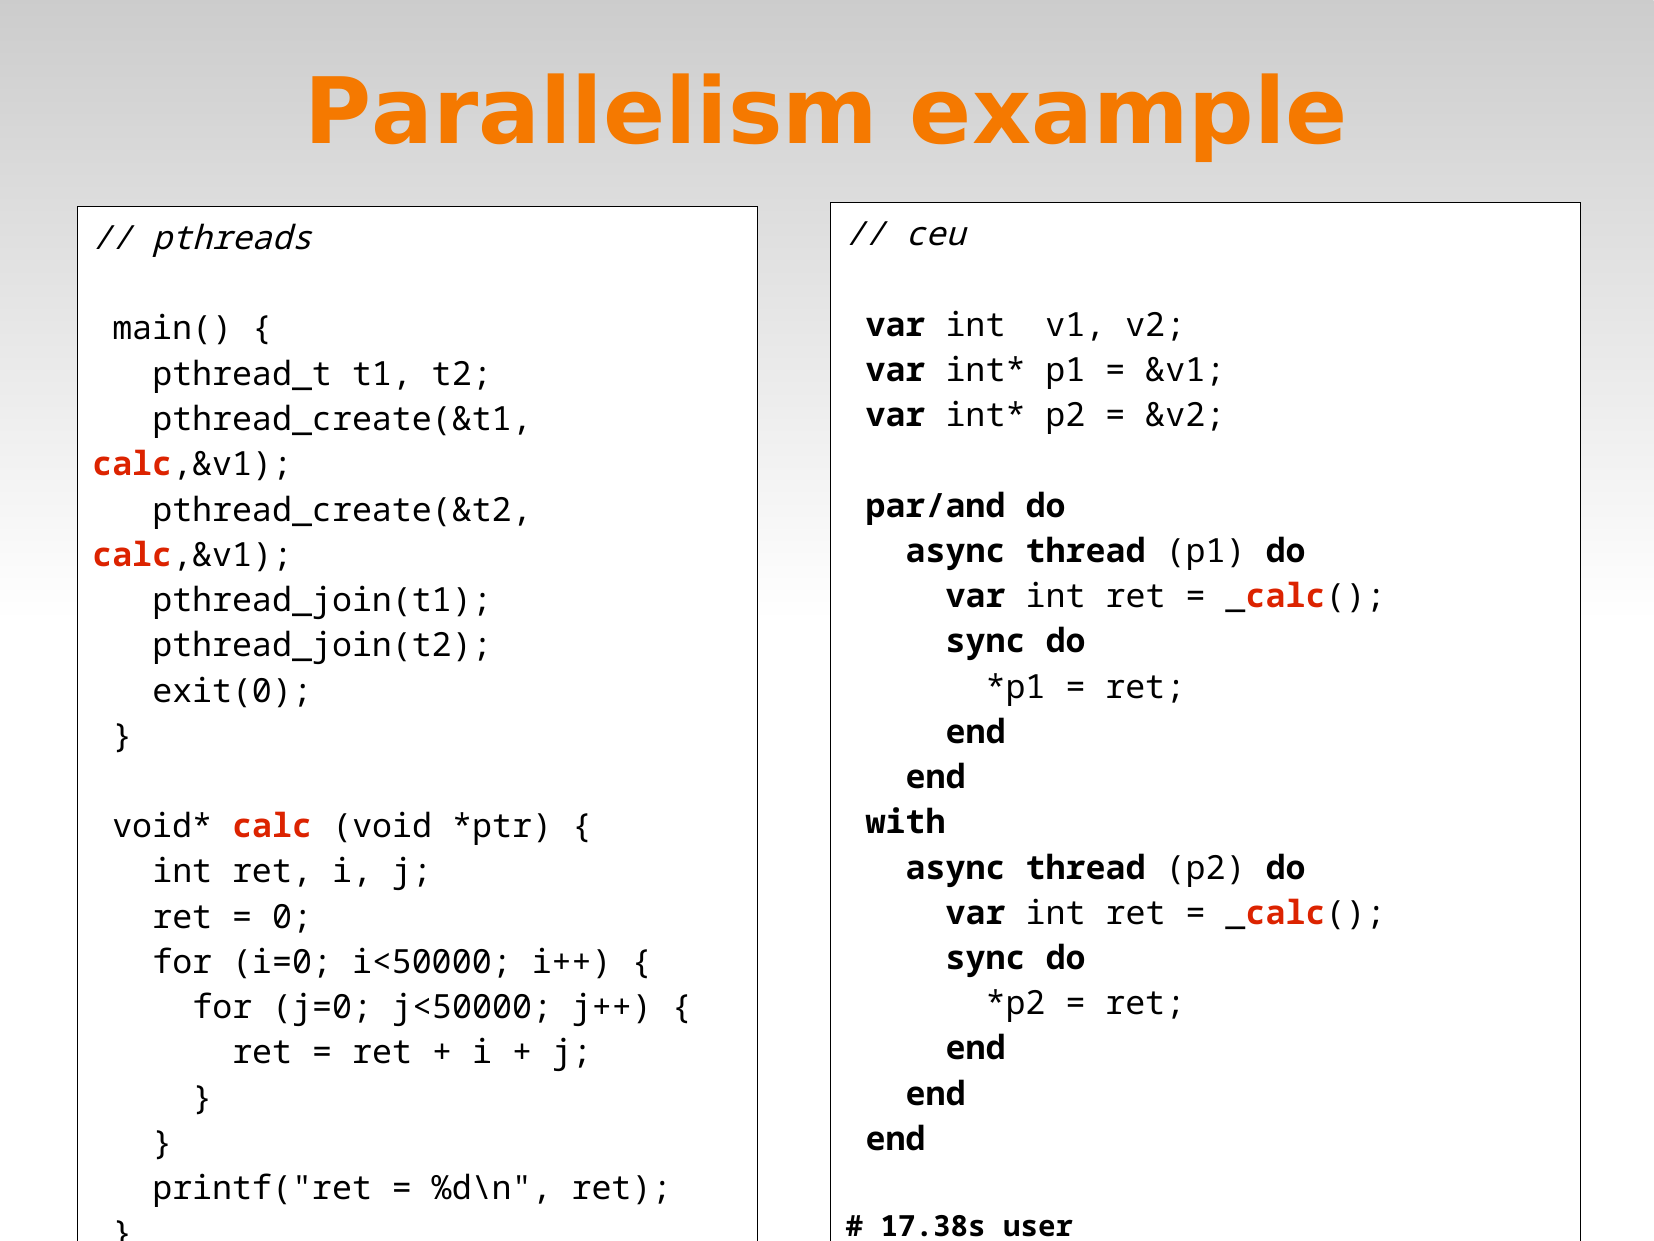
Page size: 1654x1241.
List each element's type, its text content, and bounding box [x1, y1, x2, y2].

text_box // ceu var int v1, v2; var int* p1 = &v1; var int* p2 = &v2; par/and do async thread (p1) do var int ret = _calc(); sync do *p1 = ret; end end with async thread (p2) do var int ret = _calc(); sync do *p2 = ret; end end end # 17.38s user # 0.02s system # 175% cpu 9.937 total [830, 202, 1581, 1231]
text_box // pthreads main() { pthread_t t1, t2; pthread_create(&t1, calc,&v1); pthread_create(&t2, calc,&v1); pthread_join(t1); pthread_join(t2); exit(0); } void* calc (void *ptr) { int ret, i, j; ret = 0; for (i=0; i<50000; i++) { for (j=0; j<50000; j++) { ret = ret + i + j; } } printf("ret = %d\n", ret); } # 17.39s user # 0.01s system # 175% cpu 9.890 total [77, 206, 758, 1241]
title Parallelism example [82, 8, 1571, 216]
